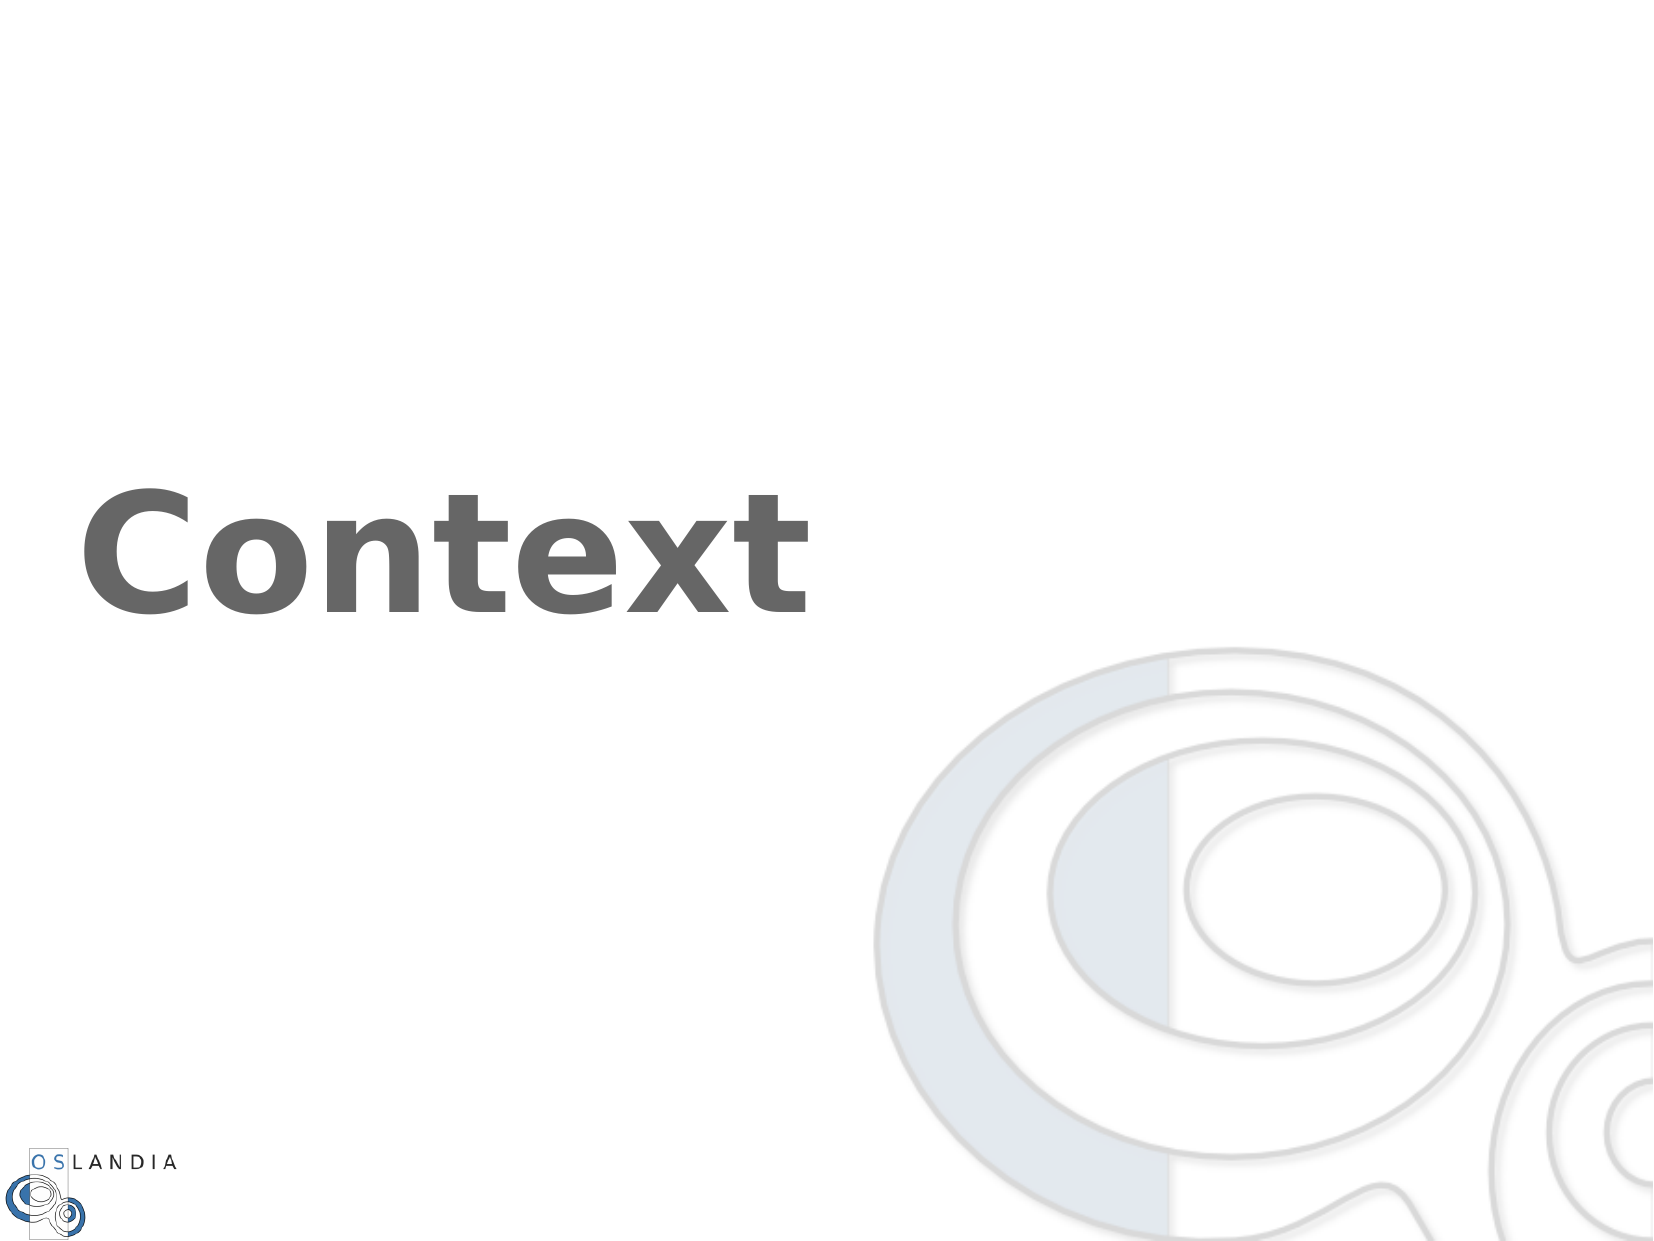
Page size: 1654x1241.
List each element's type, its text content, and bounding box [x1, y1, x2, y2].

subtitle Context [76, 0, 1565, 1109]
picture [0, 0, 1654, 1241]
